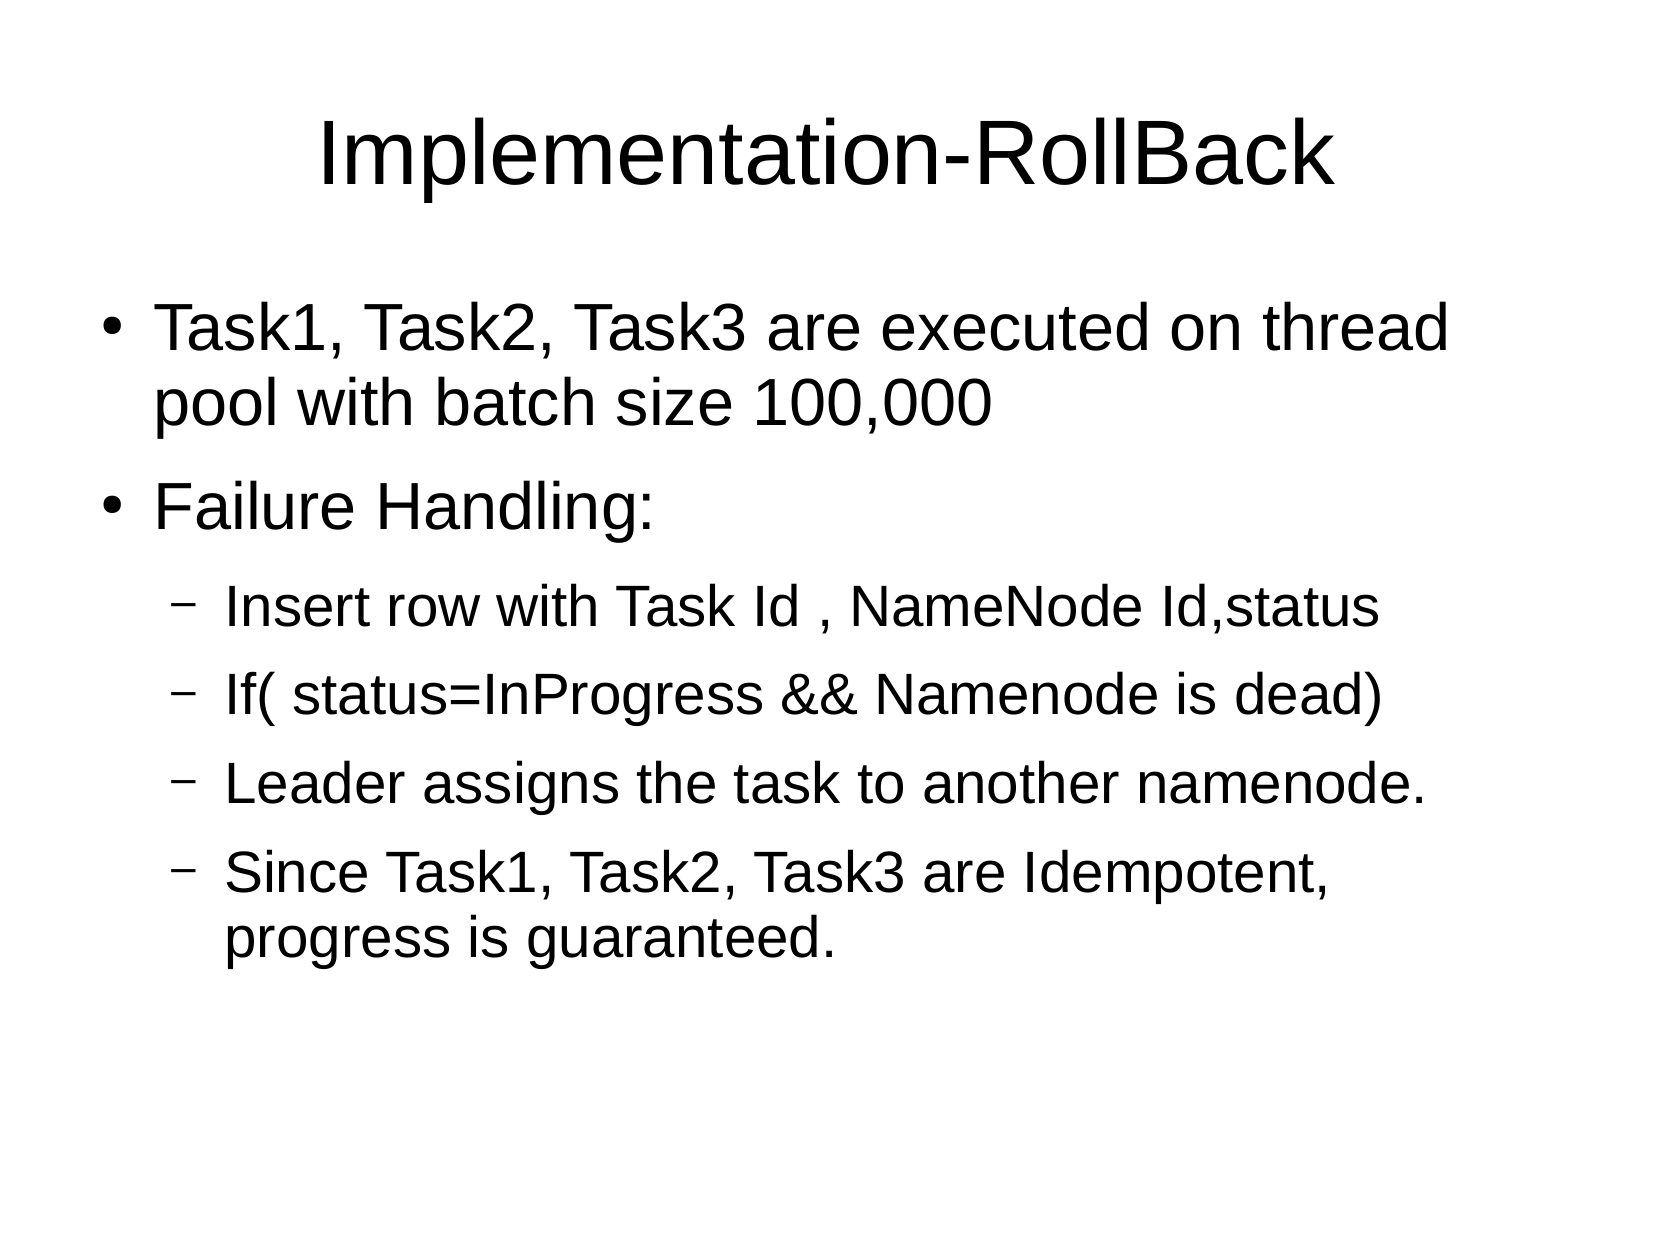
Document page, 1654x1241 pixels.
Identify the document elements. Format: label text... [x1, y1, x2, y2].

list Task1, Task2, Task3 are executed on thread pool with batch size 100,000 Failure Handling: Insert row with Task Id , NameNode Id,status If( status=InProgress && Namenode is dead) Leader assigns the task to another namenode. Since Task1, Task2, Task3 are Idempotent, progress is guaranteed. [82, 290, 1538, 1010]
title Implementation-RollBack [82, 49, 1571, 257]
